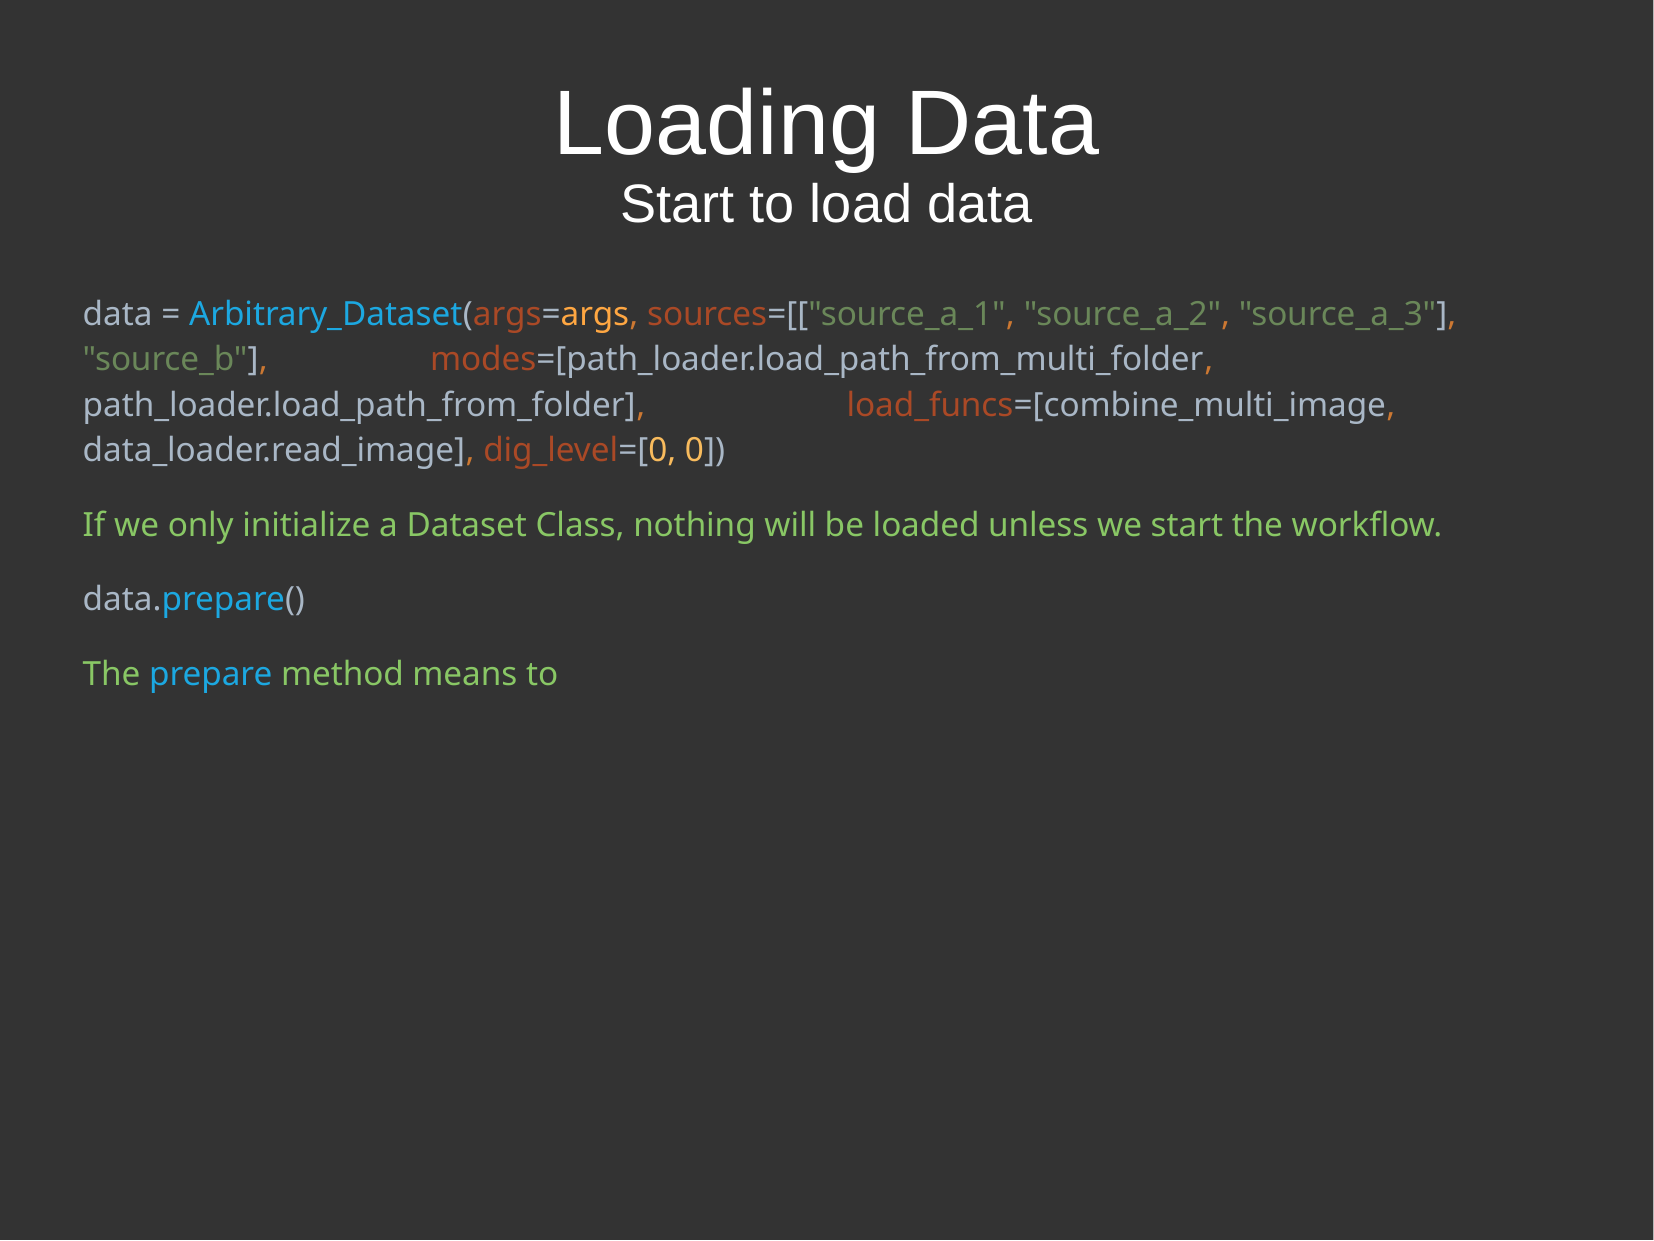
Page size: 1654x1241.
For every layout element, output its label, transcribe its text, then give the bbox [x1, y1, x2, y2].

list data = Arbitrary_Dataset(args=args, sources=[["source_a_1", "source_a_2", "source_a_3"], "source_b"], modes=[path_loader.load_path_from_multi_folder, path_loader.load_path_from_folder], load_funcs=[combine_multi_image, data_loader.read_image], dig_level=[0, 0]) If we only initialize a Dataset Class, nothing will be loaded unless we start the workflow. data.prepare() The prepare method means to [82, 290, 1571, 1141]
title Loading Data Start to load data [82, 49, 1571, 257]
